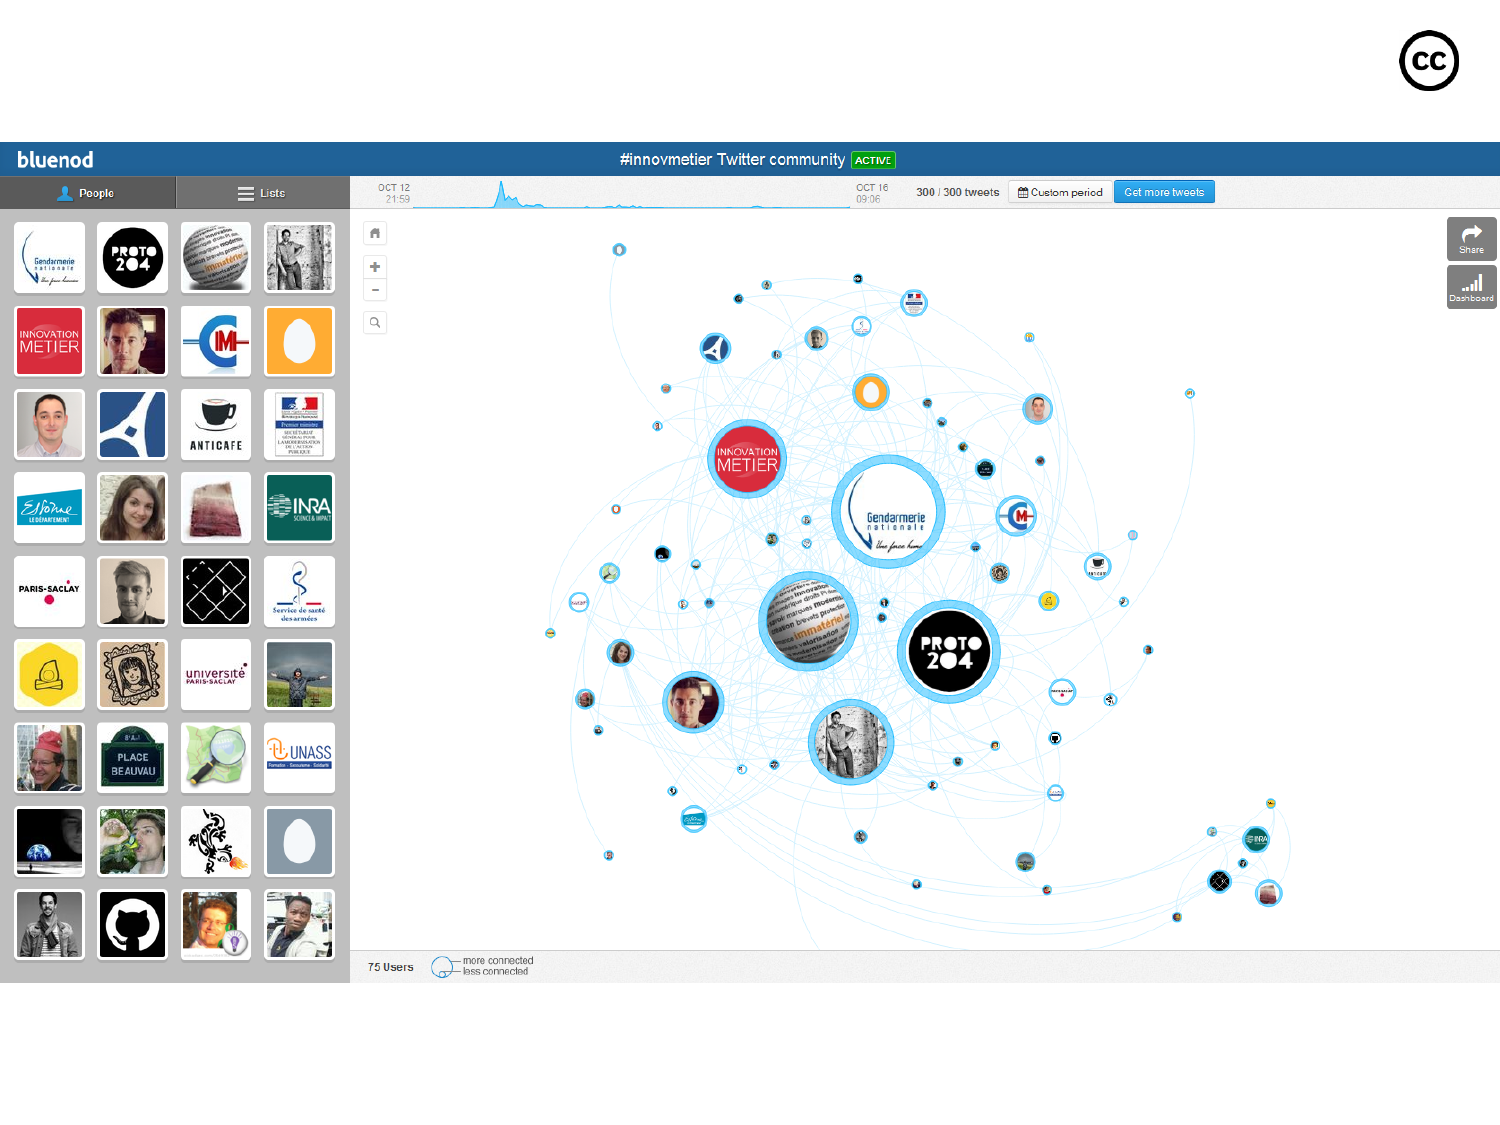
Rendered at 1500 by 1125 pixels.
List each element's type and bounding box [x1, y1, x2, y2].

picture [0, 142, 1500, 983]
picture [1399, 30, 1459, 91]
